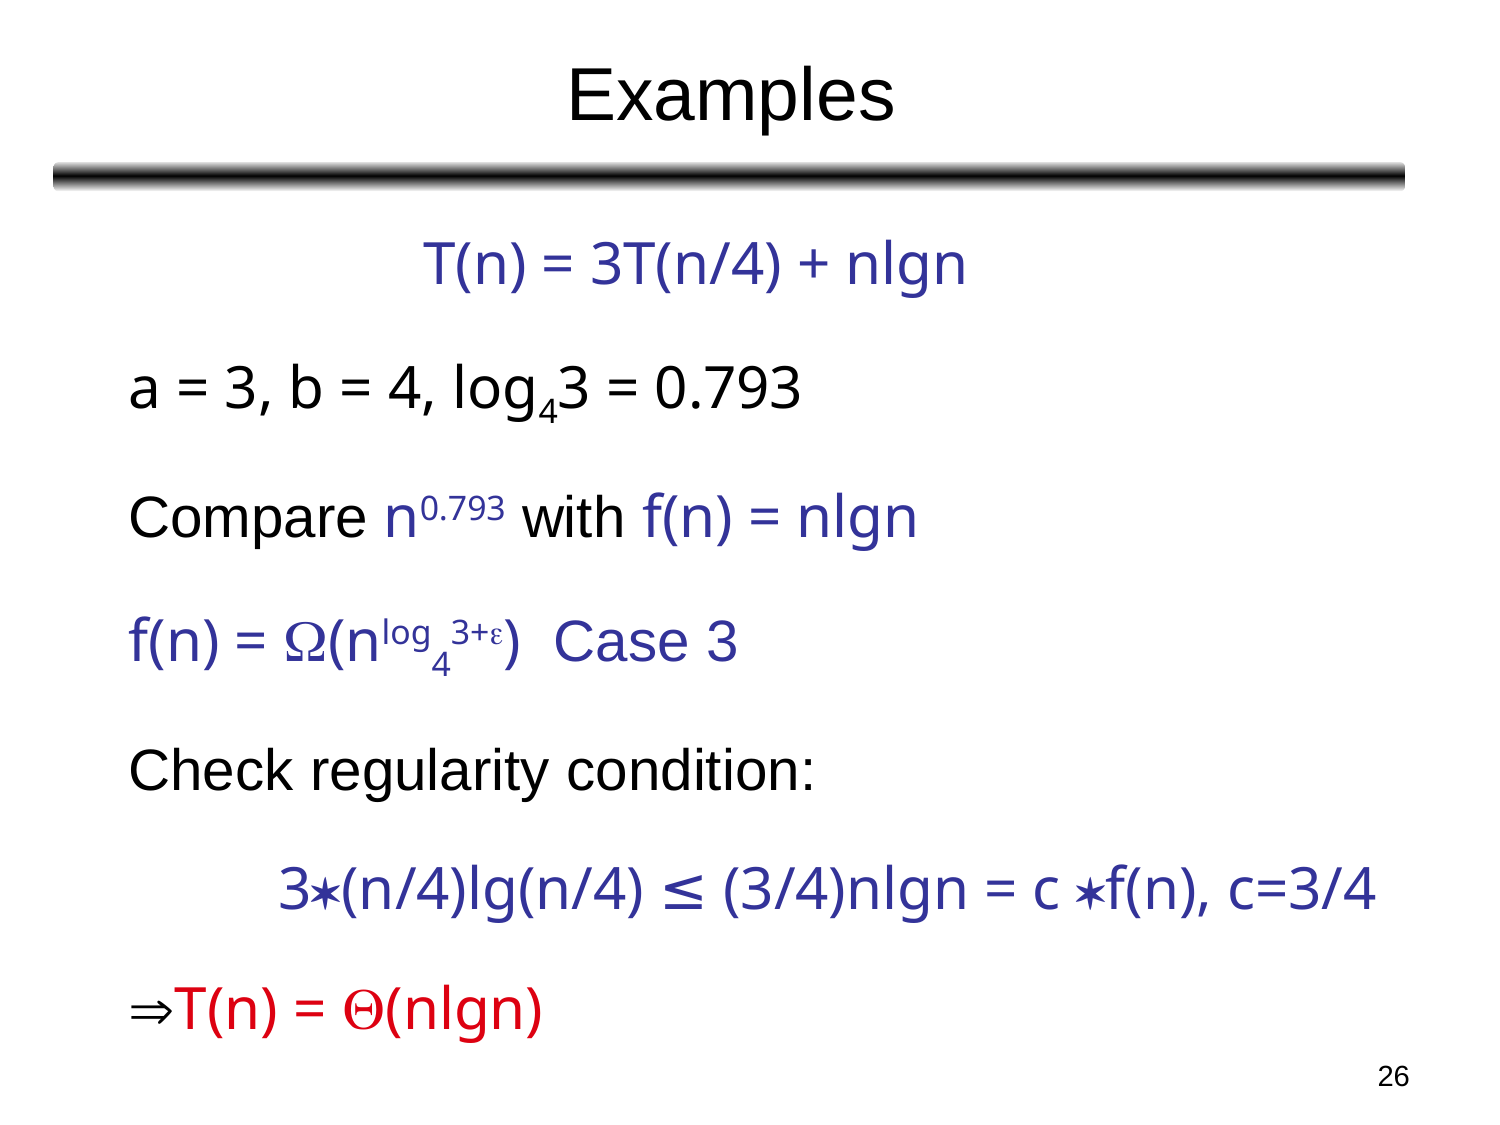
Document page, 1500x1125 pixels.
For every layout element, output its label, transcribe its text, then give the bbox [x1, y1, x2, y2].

title Examples [55, 16, 1406, 166]
list T(n) = 3T(n/4) + nlgn a = 3, b = 4, log43 = 0.793 Compare n0.793 with f(n) = nlgn f(n) = (nlog43+) Case 3 Check regularity condition: 3(n/4)lg(n/4) ≤ (3/4)nlgn = c f(n), c=3/4 T(n) = (nlgn) [57, 183, 1445, 1120]
